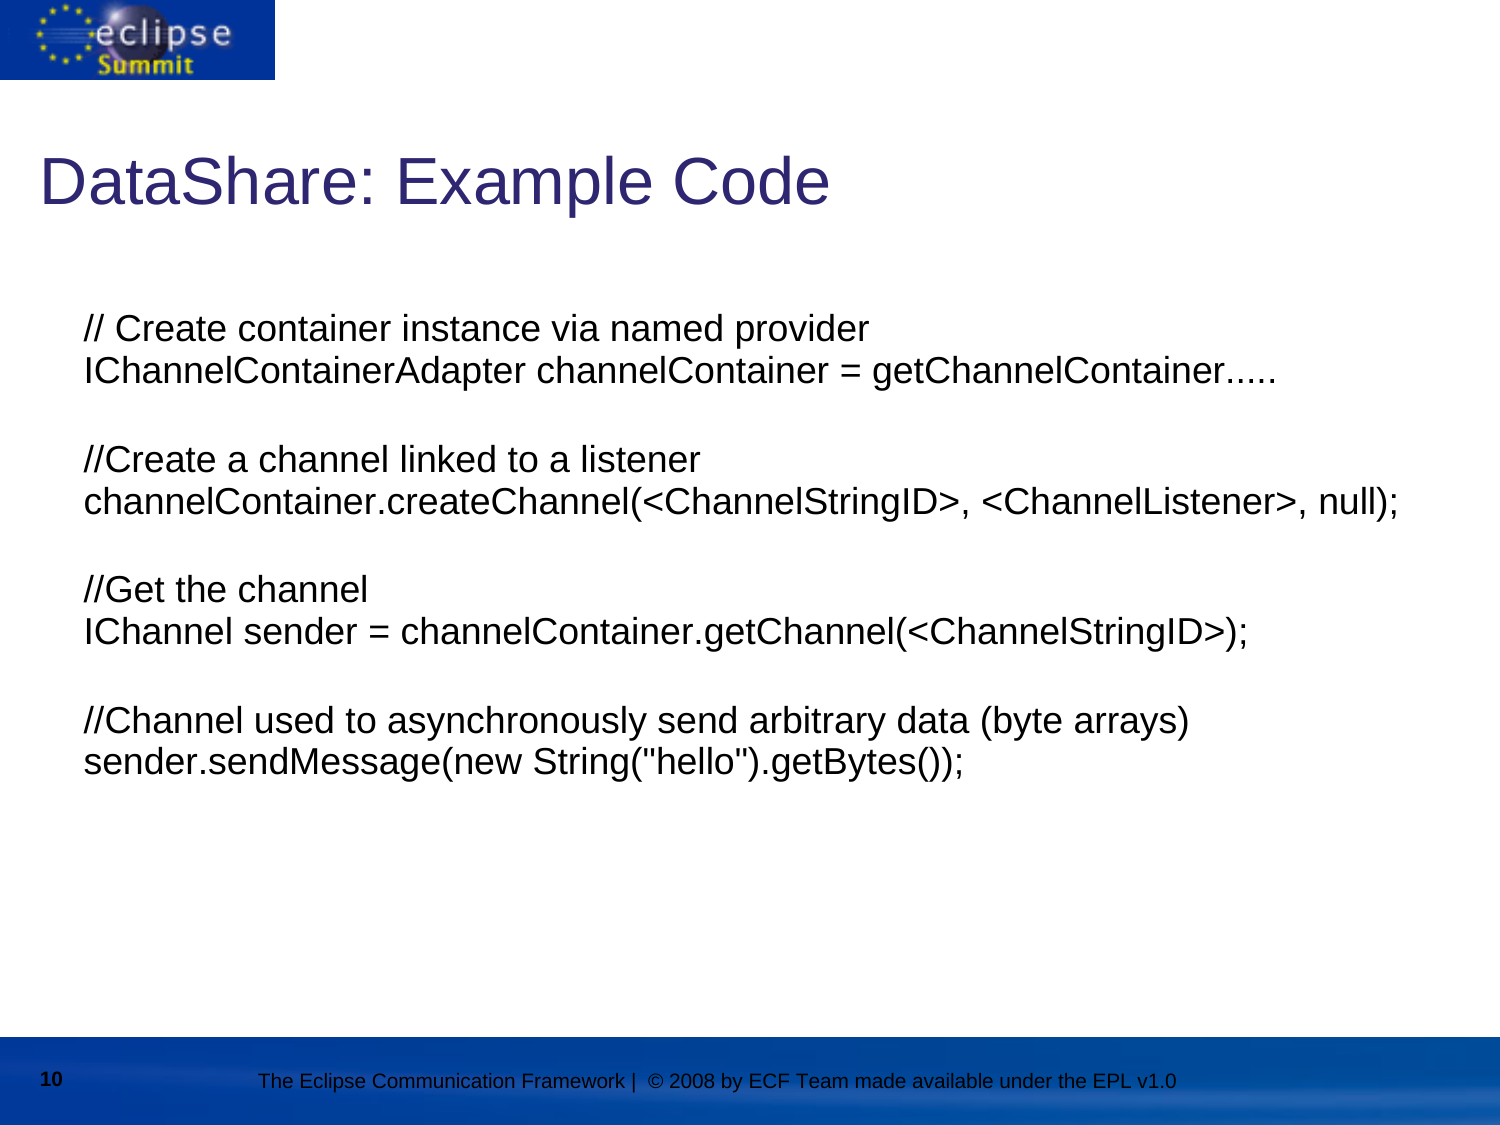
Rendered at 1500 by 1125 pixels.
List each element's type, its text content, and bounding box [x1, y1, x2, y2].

picture [0, 1037, 1500, 1125]
title DataShare: Example Code [25, 142, 1378, 234]
list // Create container instance via named provider IChannelContainerAdapter channelContainer = getChannelContainer..... //Create a channel linked to a listener channelContainer.createChannel(<ChannelStringID>, <ChannelListener>, null); //Get the channel IChannel sender = channelContainer.getChannel(<ChannelStringID>); //Channel used to asynchronously send arbitrary data (byte arrays) sender.sendMessage(new String("hello").getBytes()); [68, 299, 1469, 932]
picture [0, 0, 275, 80]
